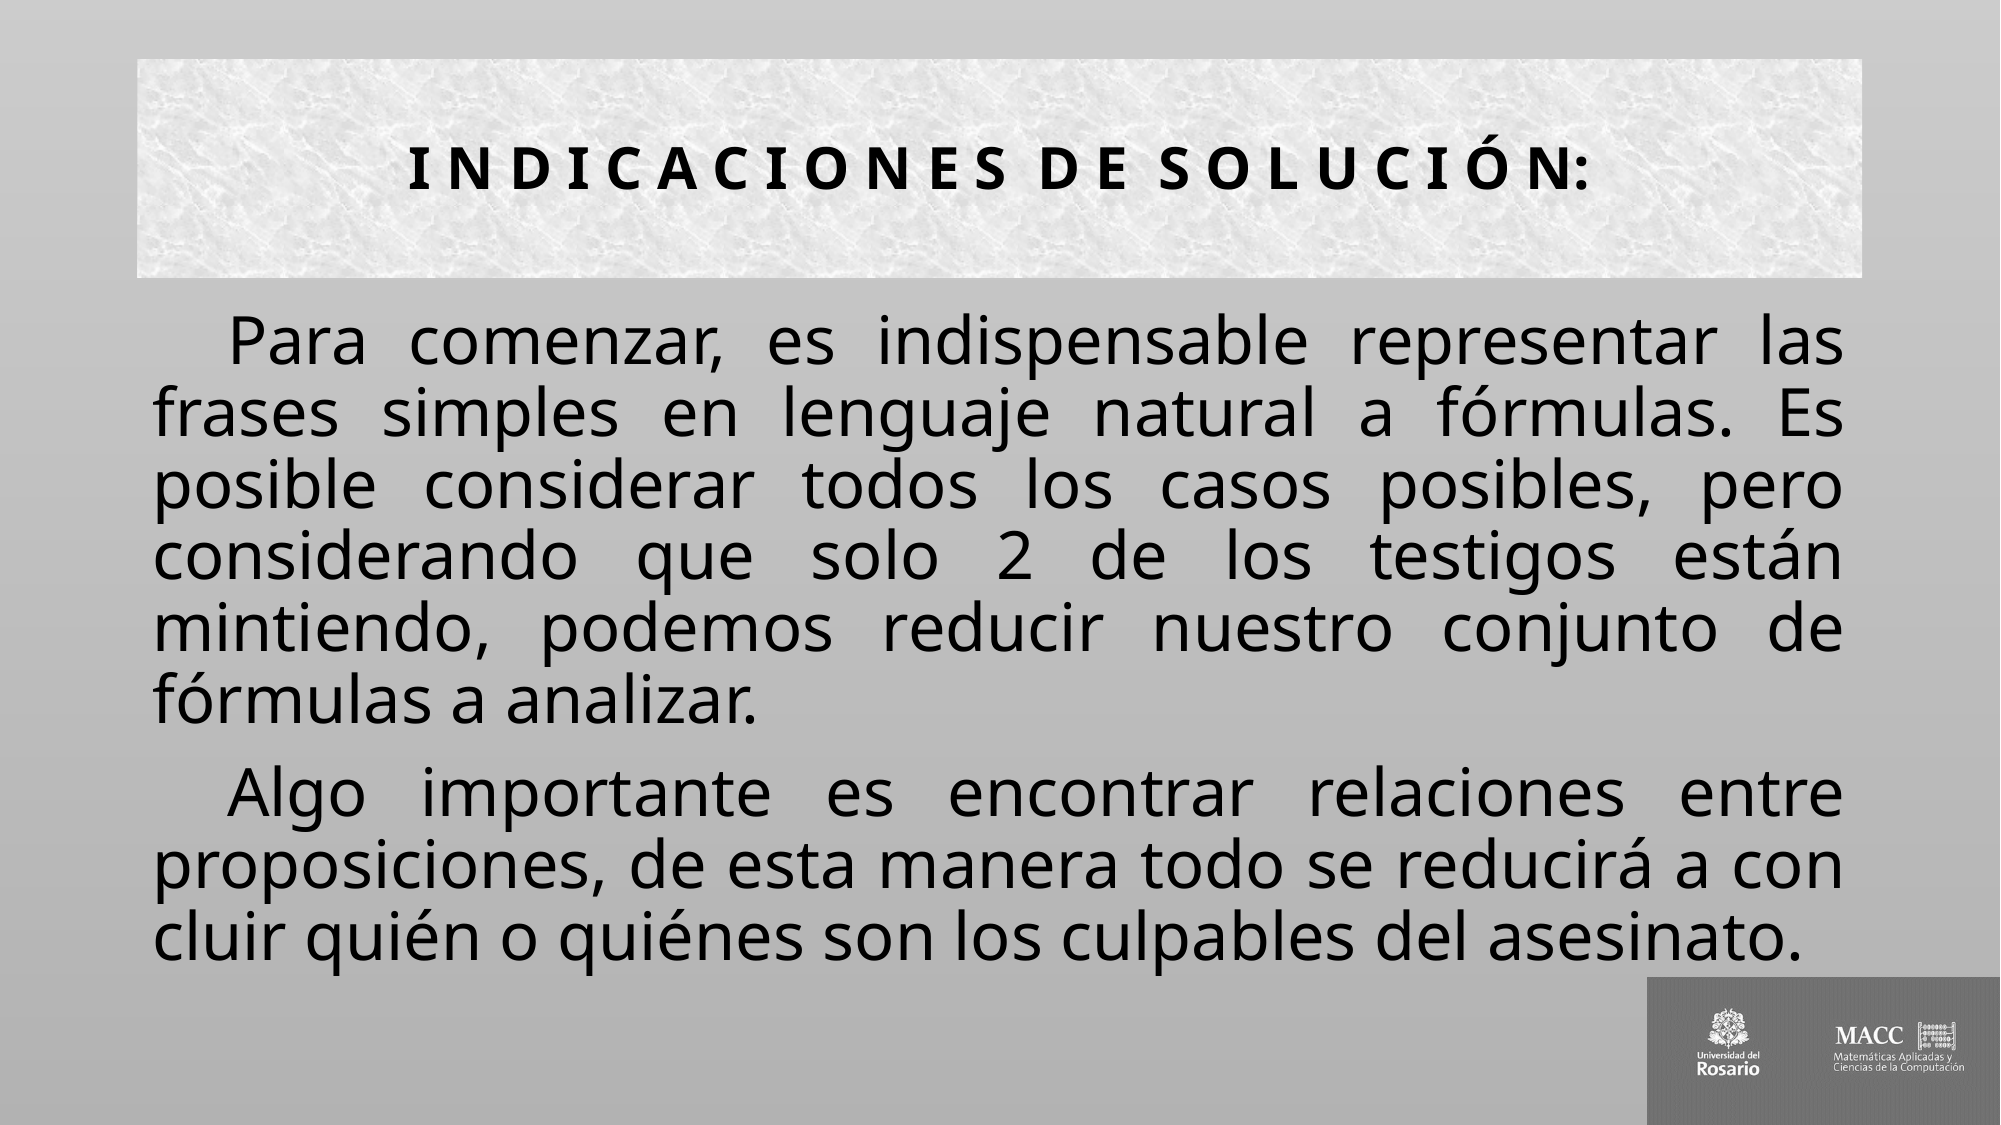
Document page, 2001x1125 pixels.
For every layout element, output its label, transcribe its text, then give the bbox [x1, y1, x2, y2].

picture [1647, 977, 2000, 1125]
text_box I N D I C A C I O N E S D E S O L U C I Ó N: [137, 59, 1863, 278]
text_box Para comenzar, es indispensable representar las frases simples en lenguaje natural a fórmulas. Es posible considerar todos los casos posibles, pero considerando que solo 2 de los testigos están mintiendo, podemos reducir nuestro conjunto de fórmulas a analizar. Algo importante es encontrar relaciones entre proposiciones, de esta manera todo se reducirá a con cluir quién o quiénes son los culpables del asesinato. [137, 299, 1863, 1013]
